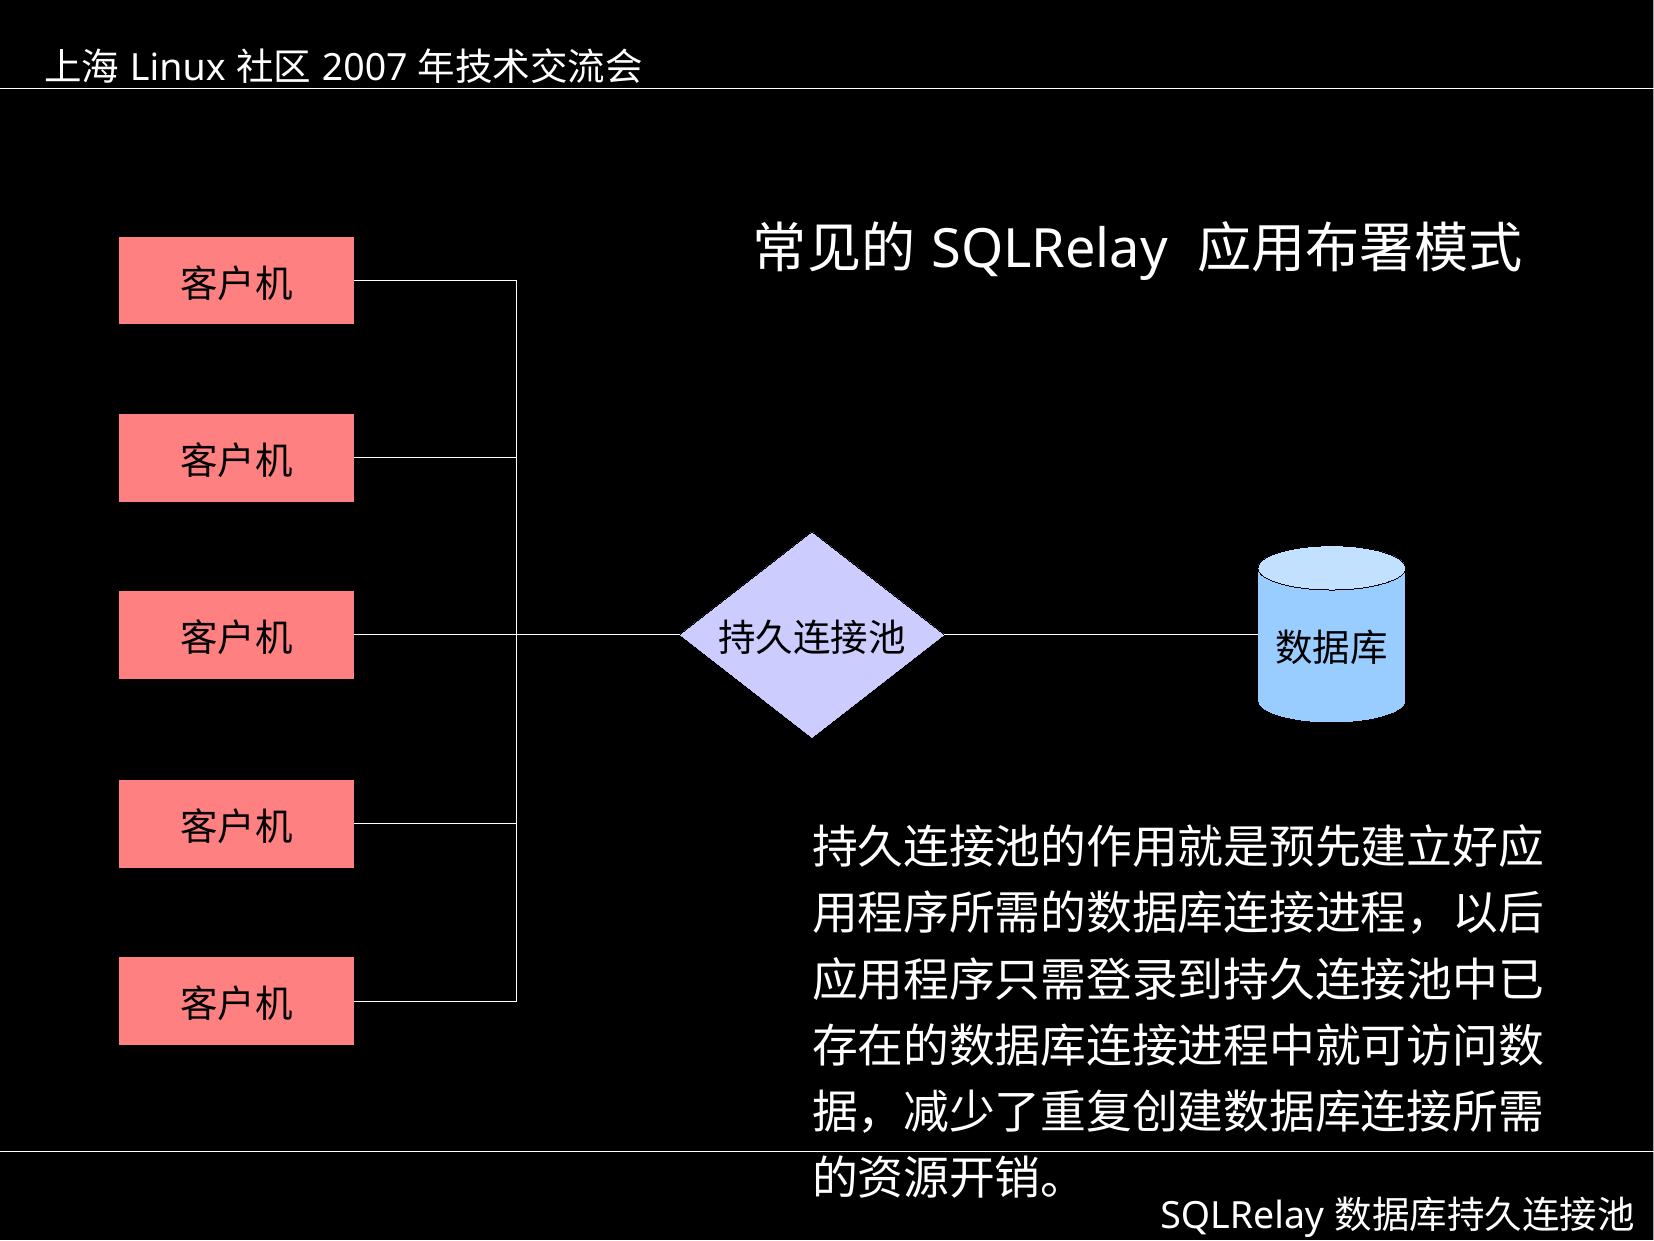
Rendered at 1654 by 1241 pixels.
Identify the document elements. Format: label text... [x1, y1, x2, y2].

text_box 数据库 [1257, 569, 1406, 723]
text_box 客户机 [118, 956, 355, 1046]
text_box 客户机 [118, 590, 355, 680]
text_box 上海Linux社区2007年技术交流会 [29, 29, 633, 82]
text_box SQLRelay数据库持久连接池 [1145, 1177, 1633, 1231]
text_box 客户机 [118, 779, 355, 869]
text_box 持久连接池的作用就是预先建立好应用程序所需的数据库连接进程，以后应用程序只需登录到持久连接池中已存在的数据库连接进程中就可访问数据，减少了重复创建数据库连接所需的资源开销。 [797, 803, 1565, 1093]
text_box 客户机 [118, 236, 355, 325]
text_box 常见的SQLRelay 应用布署模式 [738, 196, 1523, 266]
text_box 客户机 [118, 413, 355, 503]
text_box 持久连接池 [679, 531, 945, 739]
